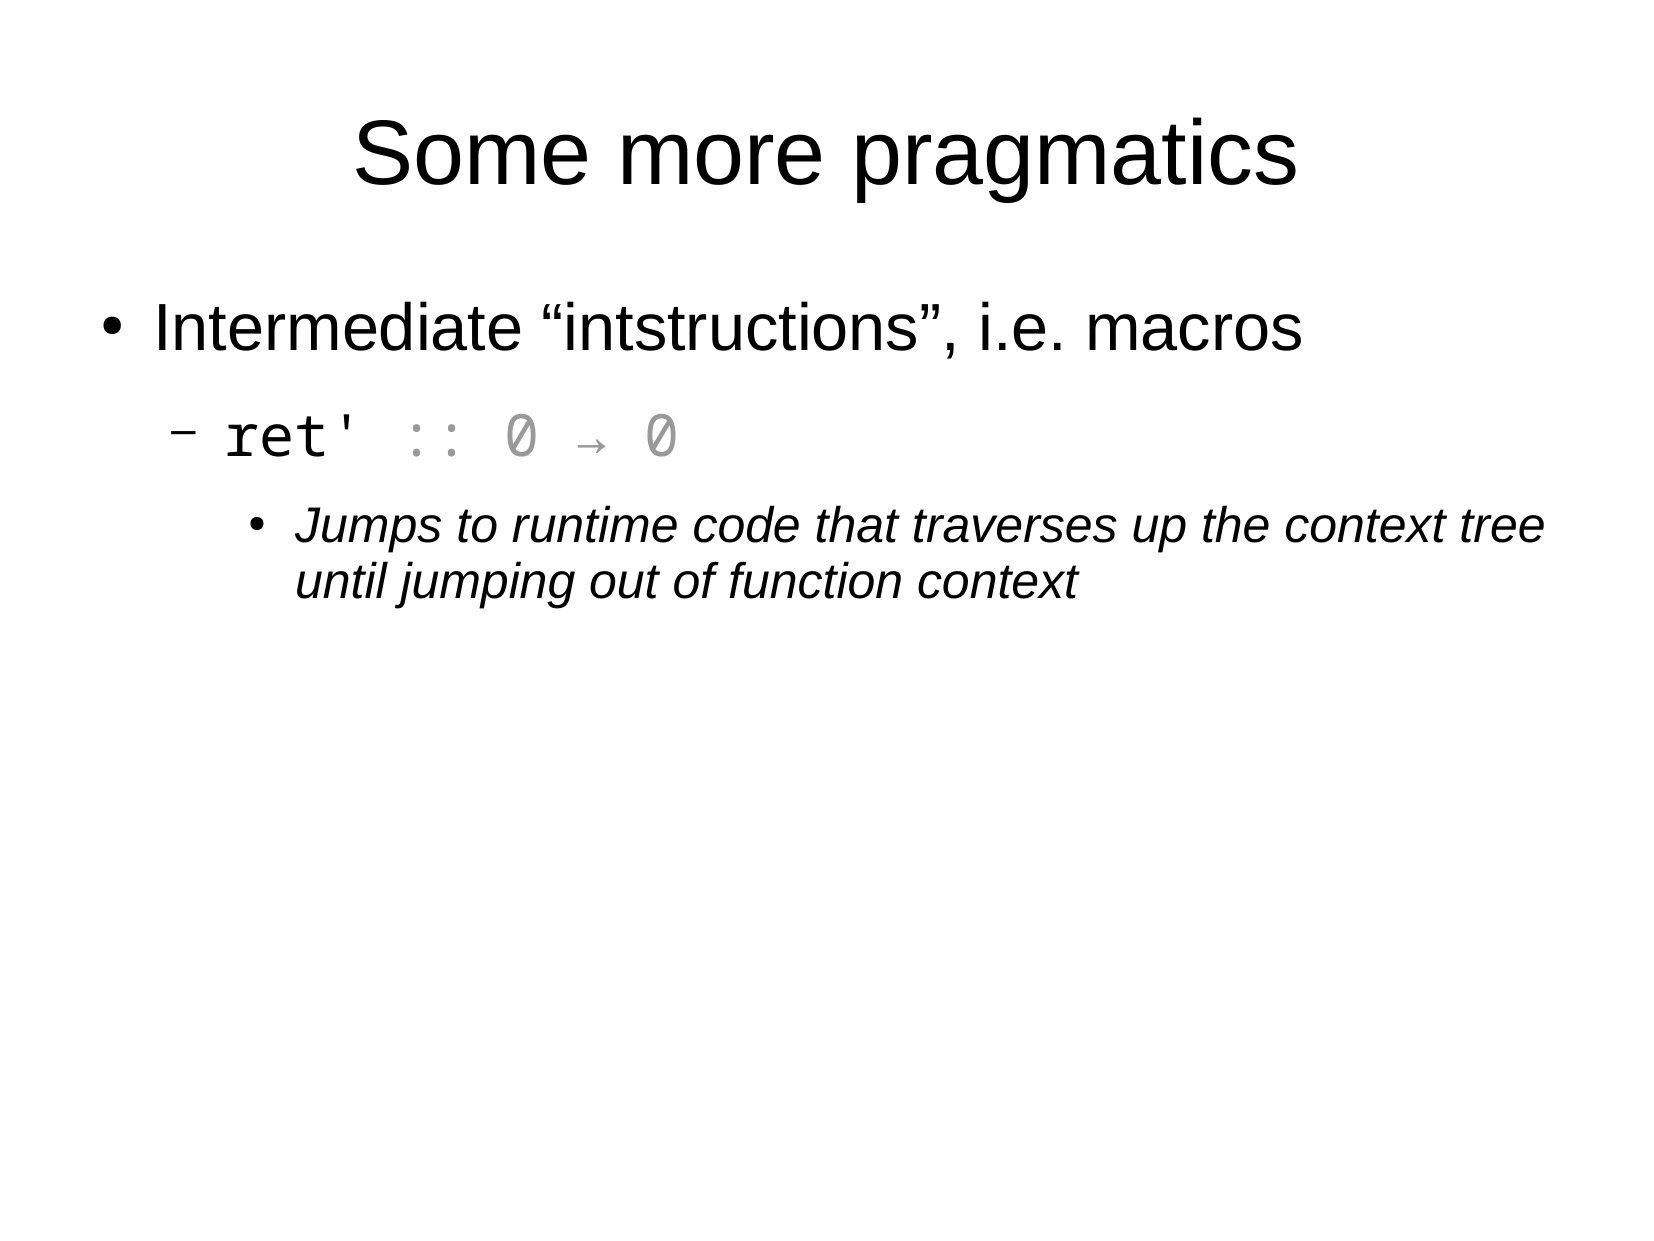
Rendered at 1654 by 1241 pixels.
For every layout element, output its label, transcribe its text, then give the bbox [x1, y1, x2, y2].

title Some more pragmatics [82, 49, 1571, 257]
list Intermediate “intstructions”, i.e. macros ret' :: 0 → 0 Jumps to runtime code that traverses up the context tree until jumping out of function context [82, 290, 1571, 1157]
